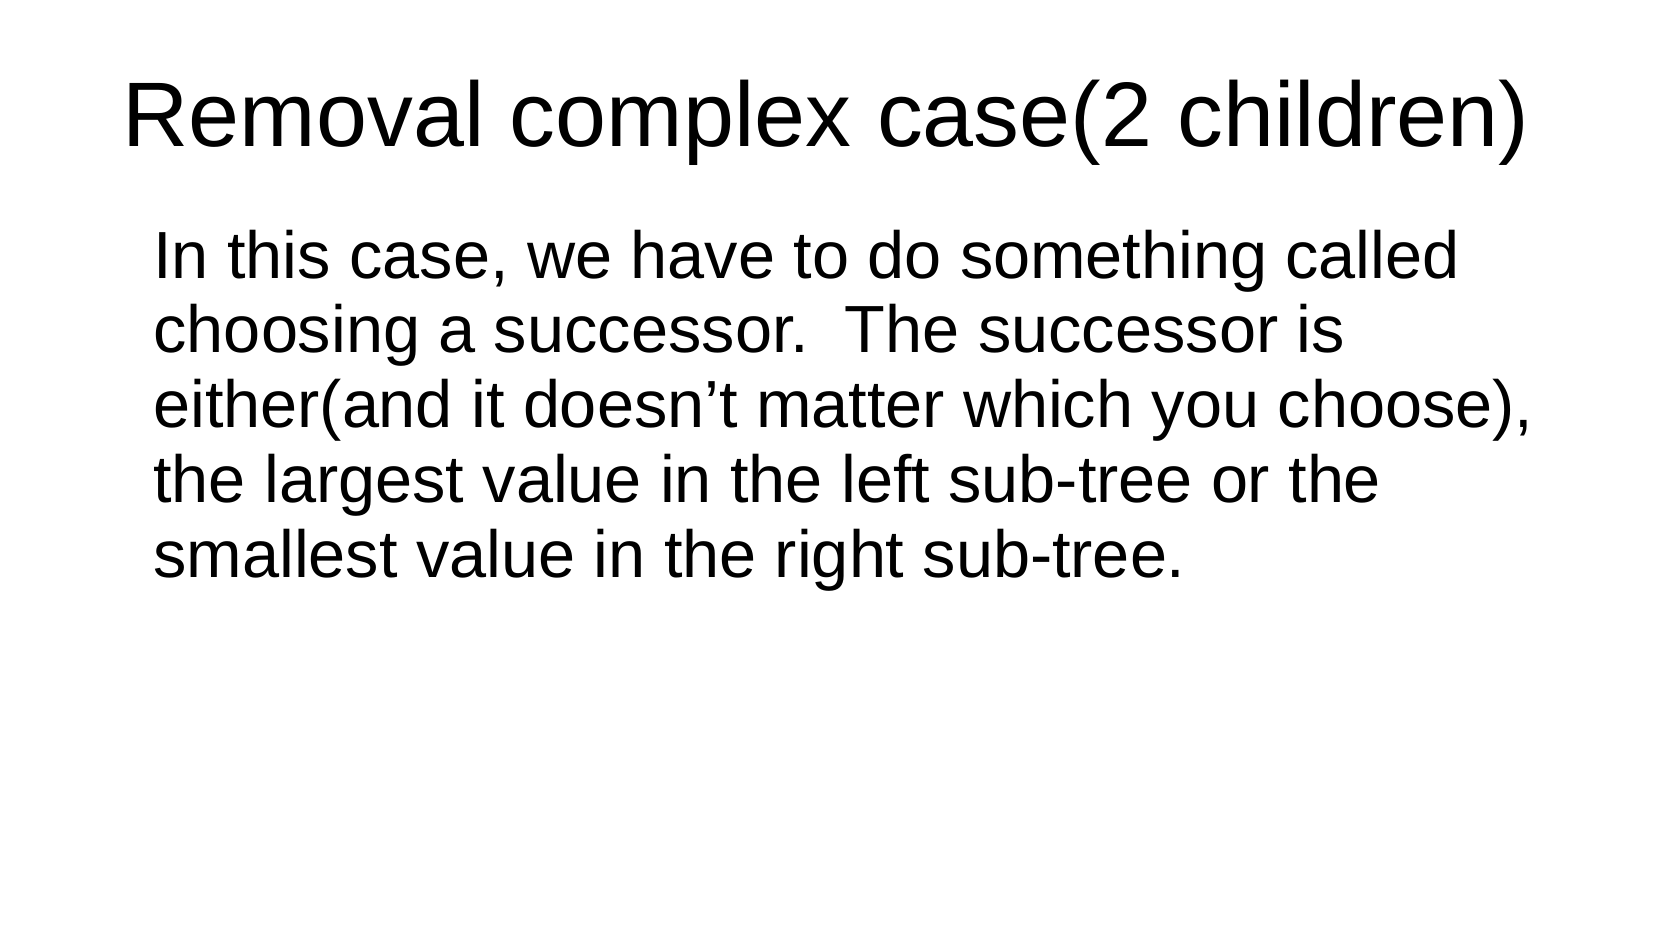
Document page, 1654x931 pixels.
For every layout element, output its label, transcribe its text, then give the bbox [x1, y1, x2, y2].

list In this case, we have to do something called choosing a successor. The successor is either(and it doesn’t matter which you choose), the largest value in the left sub-tree or the smallest value in the right sub-tree. [82, 217, 1571, 758]
title Removal complex case(2 children) [82, 37, 1571, 193]
